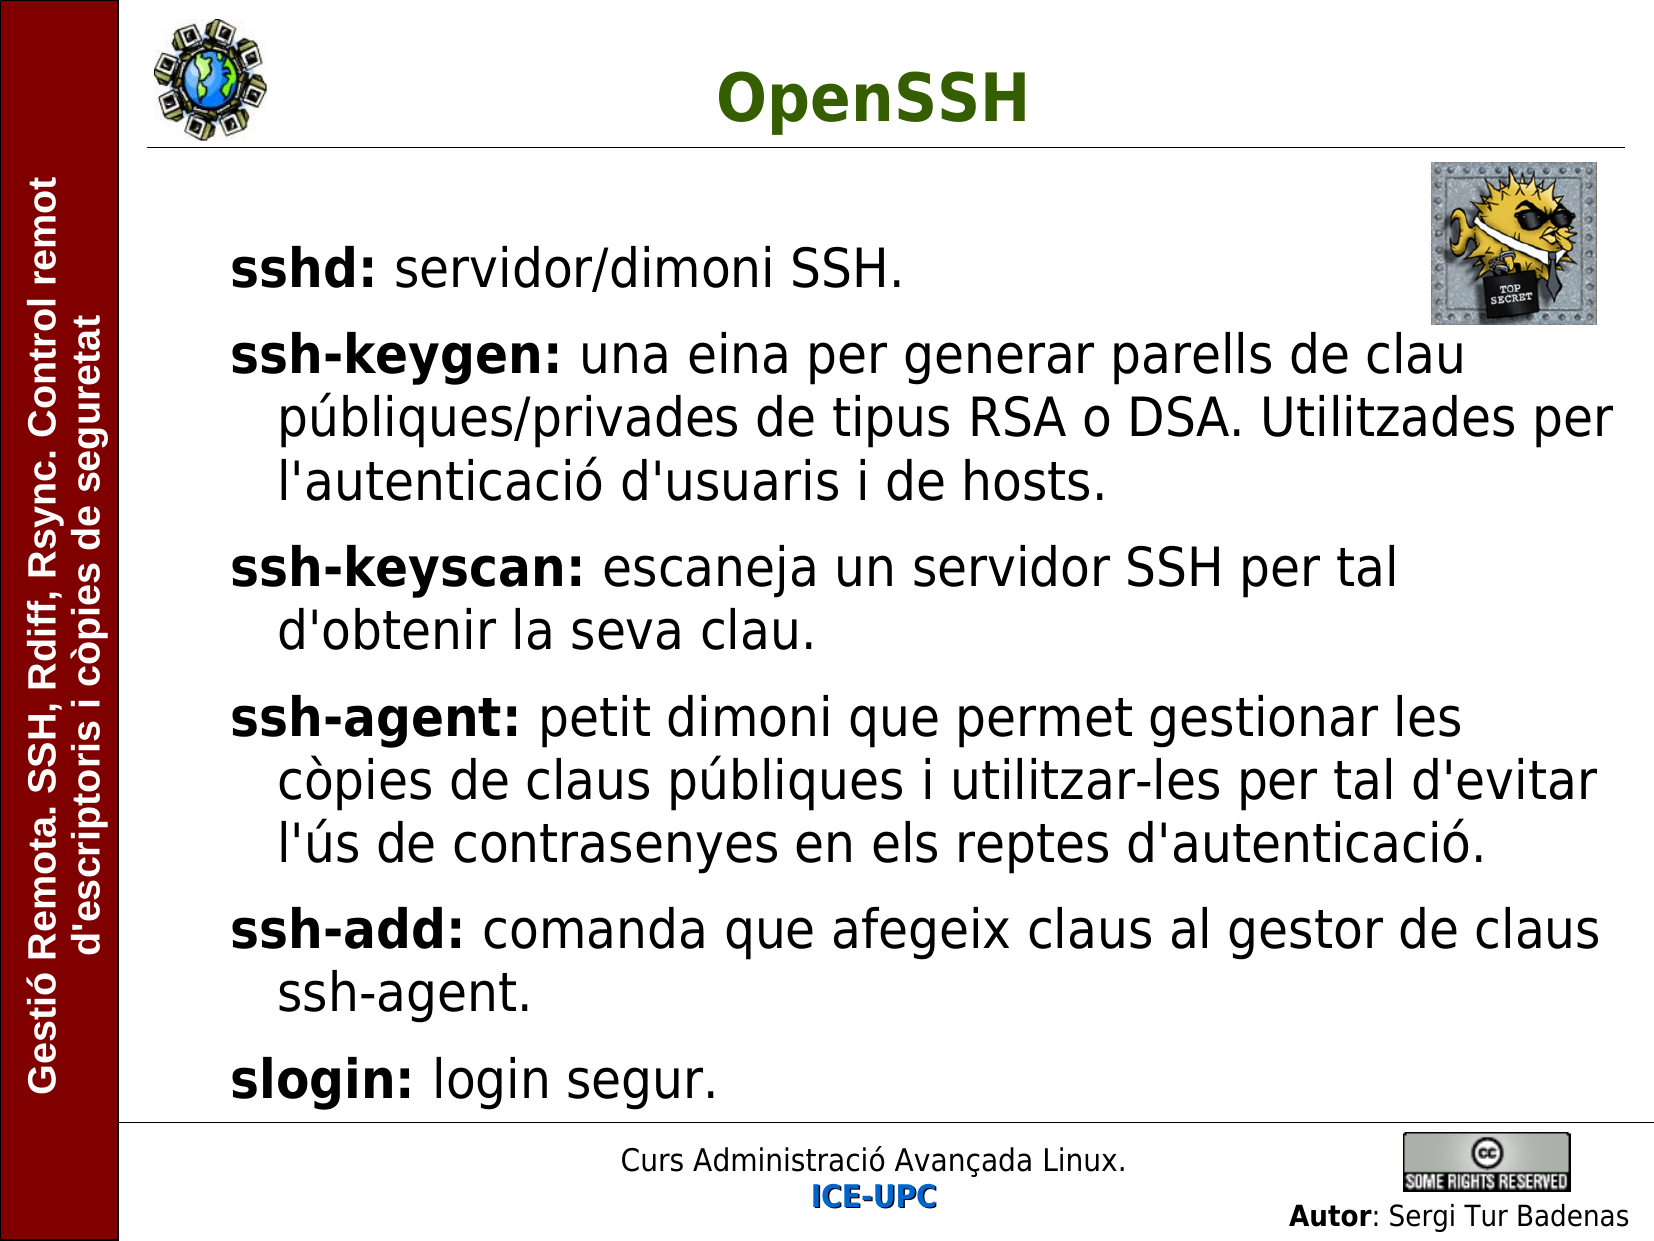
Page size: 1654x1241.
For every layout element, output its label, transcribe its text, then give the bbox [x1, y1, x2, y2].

picture [1431, 162, 1597, 325]
picture [154, 19, 268, 49]
list sshd: servidor/dimoni SSH. ssh-keygen: una eina per generar parells de clau públiques/privades de tipus RSA o DSA. Utilitzades per l'autenticació d'usuaris i de hosts. ssh-keyscan: escaneja un servidor SSH per tal d'obtenir la seva clau. ssh-agent: petit dimoni que permet gestionar les còpies de claus públiques i utilitzar-les per tal d'evitar l'ús de contrasenyes en els reptes d'autenticació. ssh-add: comanda que afegeix claus al gestor de claus ssh-agent. slogin: login segur. [135, 237, 1624, 1112]
title OpenSSH [129, 49, 1619, 148]
picture [1403, 1132, 1571, 1192]
